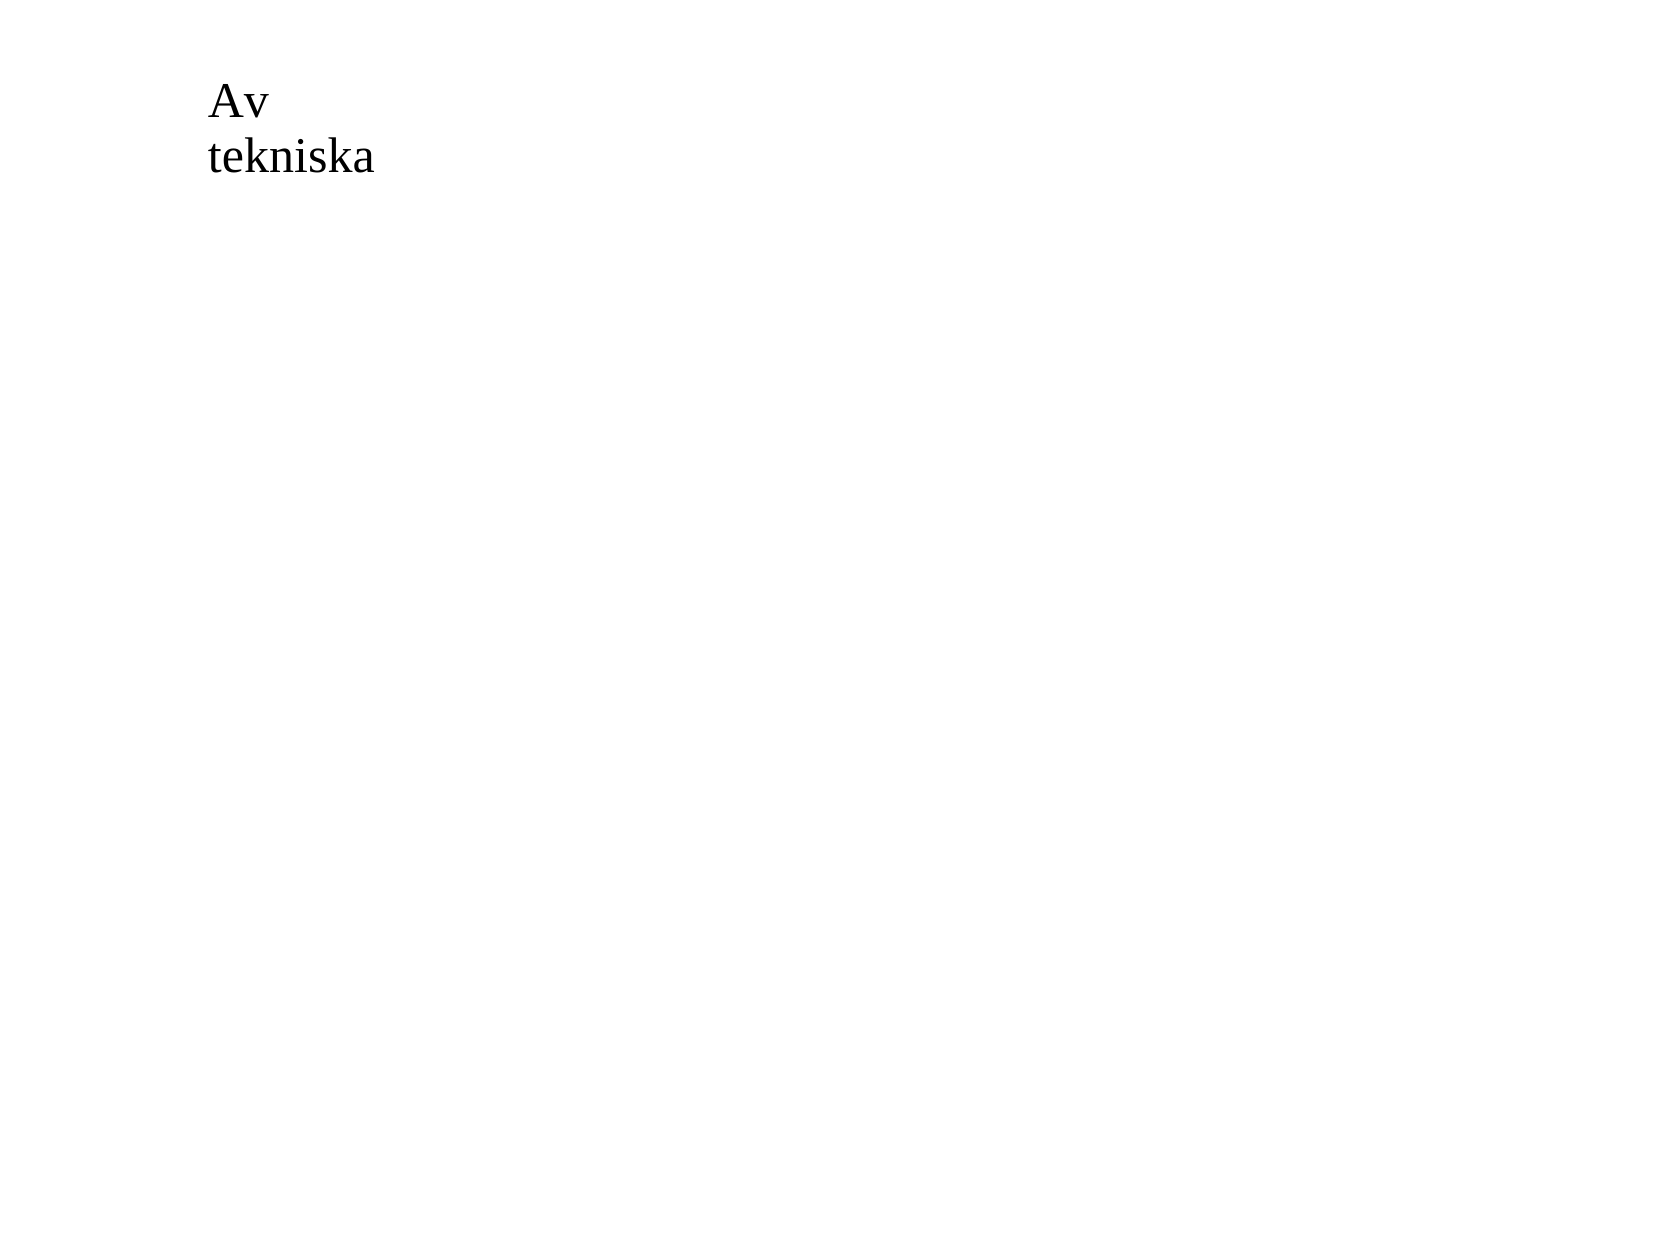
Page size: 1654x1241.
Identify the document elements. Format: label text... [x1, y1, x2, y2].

text_box Av tekniska [207, 72, 394, 226]
